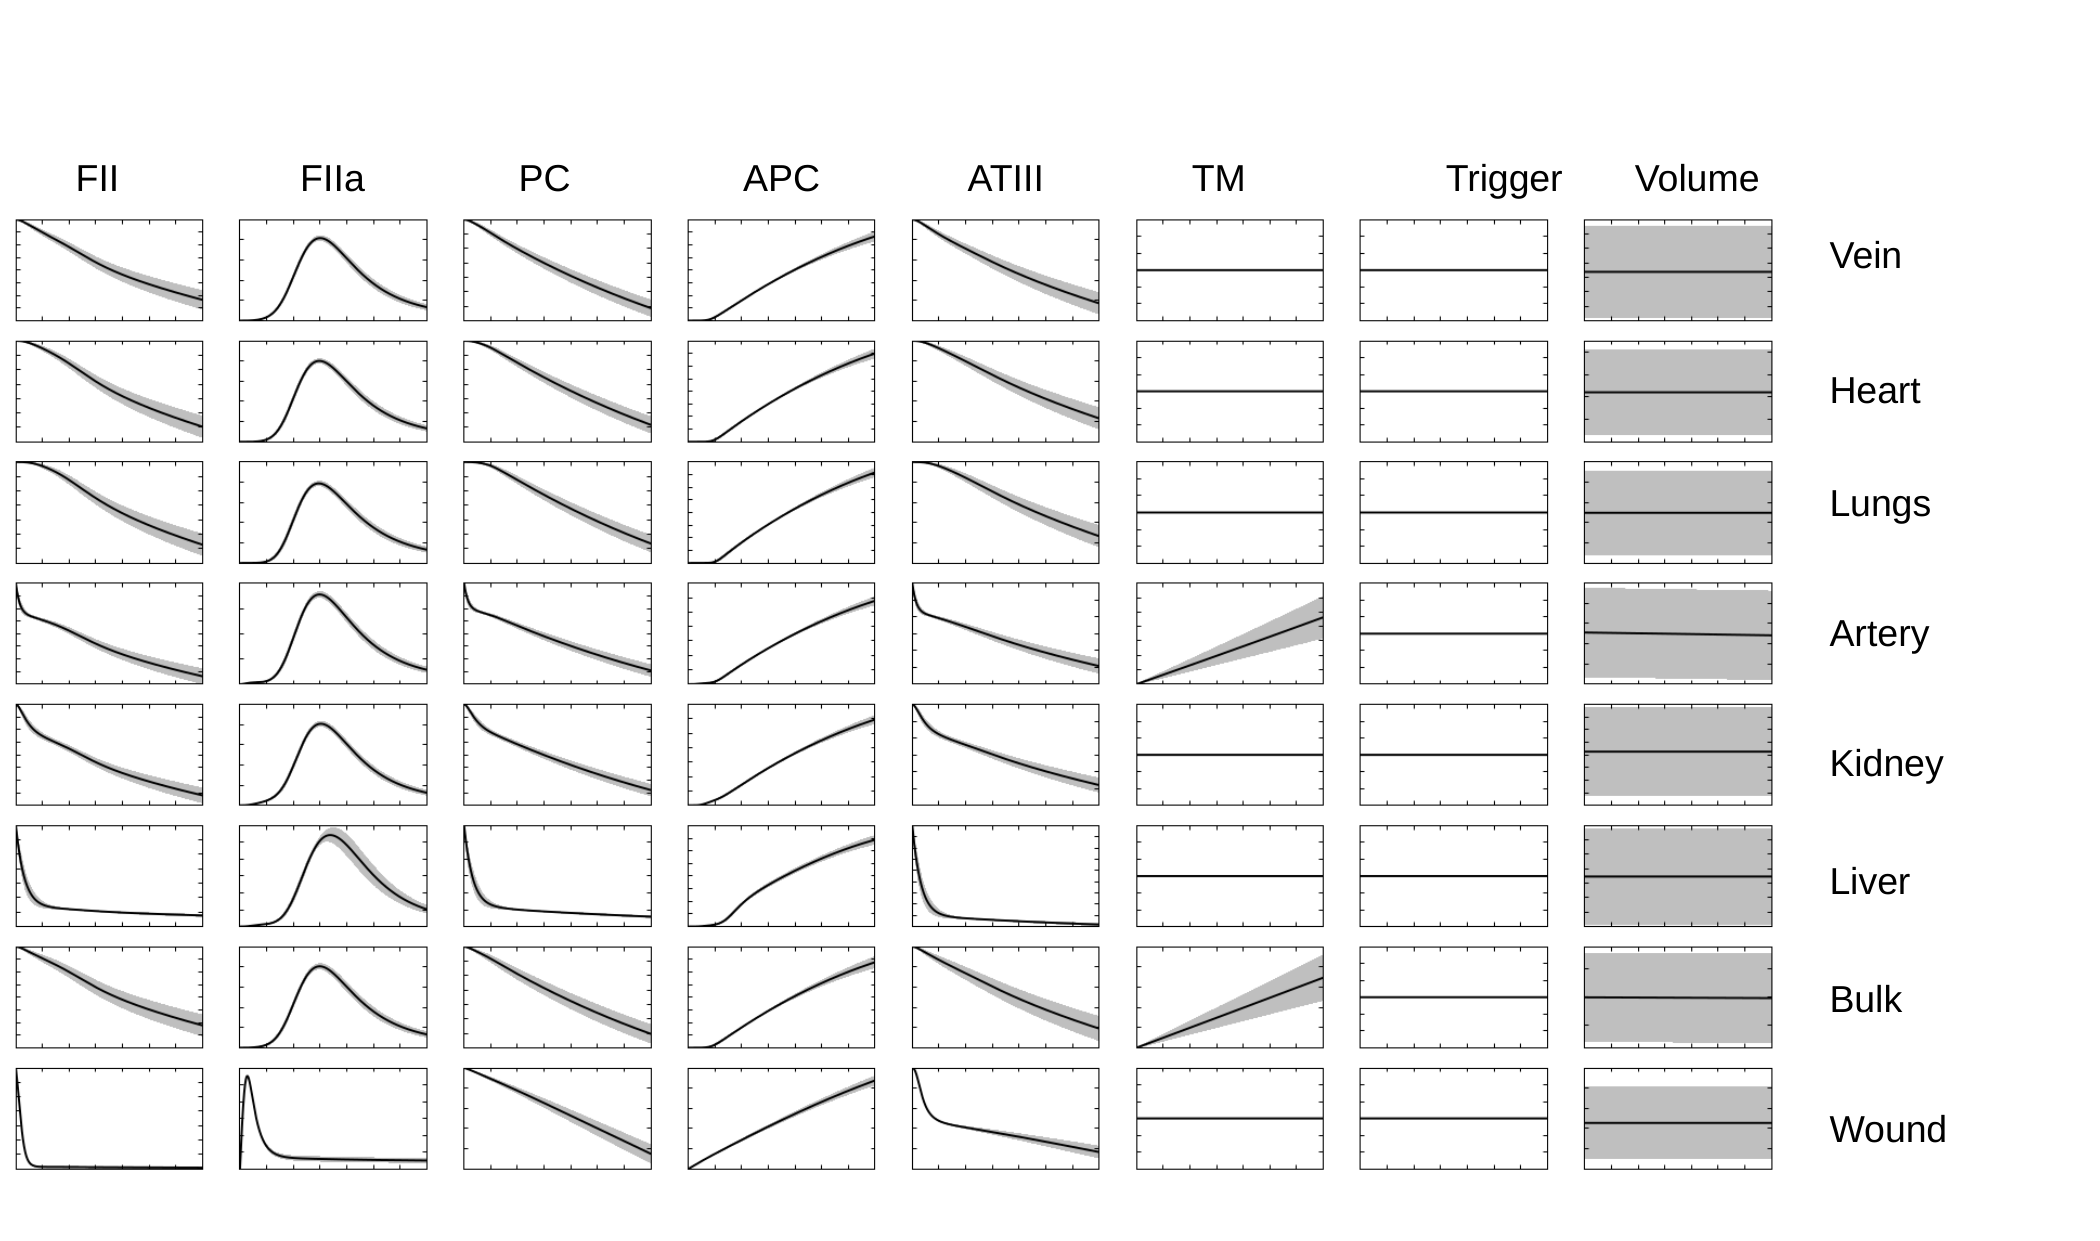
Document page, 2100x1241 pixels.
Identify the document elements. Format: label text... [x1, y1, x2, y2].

text_box Kidney [1814, 734, 1980, 810]
text_box Artery [1814, 604, 1980, 680]
text_box Wound [1814, 1100, 1980, 1176]
text_box ATIII [952, 150, 1118, 214]
text_box Heart [1814, 362, 1980, 438]
text_box Bulk [1814, 970, 1980, 1046]
text_box Liver [1814, 852, 1980, 928]
text_box APC [728, 150, 894, 214]
text_box FIIa [285, 150, 451, 214]
text_box TM [1177, 150, 1343, 214]
text_box Lungs [1814, 474, 1980, 550]
text_box Volume [1620, 150, 1786, 226]
text_box FII [60, 150, 226, 214]
picture [6, 214, 1779, 1186]
text_box PC [503, 150, 669, 214]
text_box Vein [1814, 226, 1980, 302]
text_box Trigger [1431, 150, 1597, 214]
